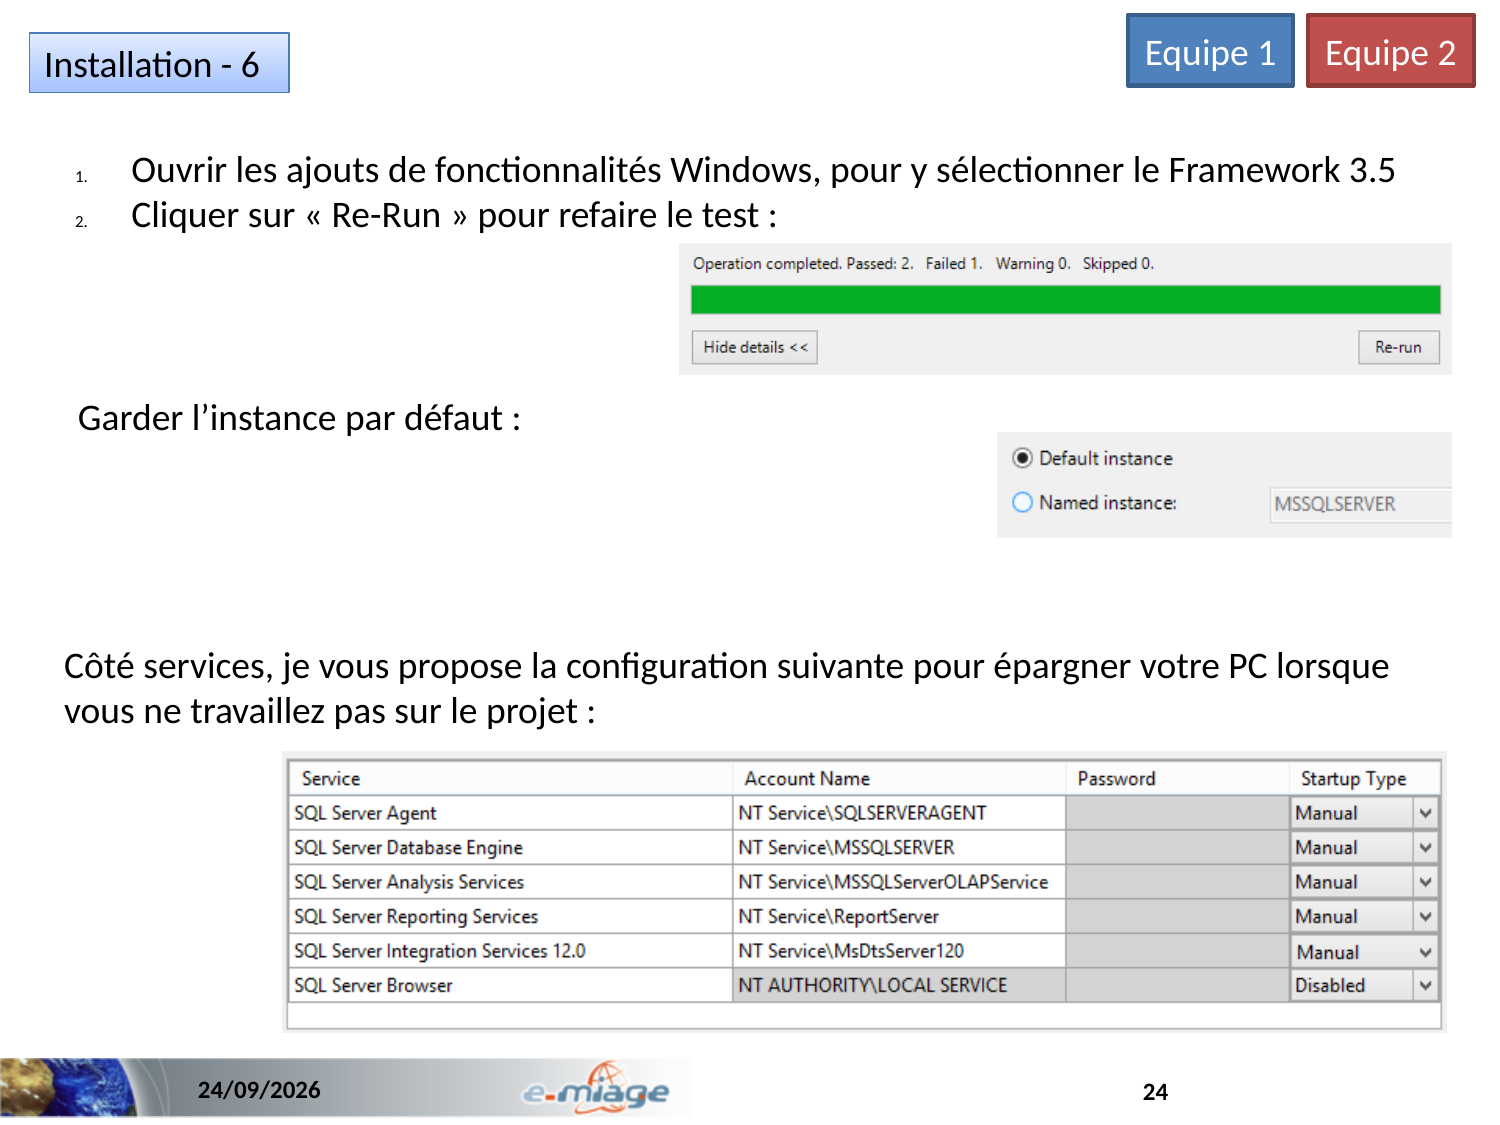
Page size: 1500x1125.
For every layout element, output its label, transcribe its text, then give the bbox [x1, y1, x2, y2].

picture [282, 751, 1447, 1033]
text_box Equipe 1 [1127, 14, 1294, 86]
text_box Garder l’instance par défaut : [63, 385, 538, 446]
text_box Ouvrir les ajouts de fonctionnalités Windows, pour y sélectionner le Framework 3.5 Cliquer sur « Re-Run » pour refaire le test : [60, 137, 1435, 243]
picture [0, 1058, 691, 1118]
picture [679, 243, 1452, 375]
text_box Equipe 2 [1308, 14, 1474, 86]
text_box Côté services, je vous propose la configuration suivante pour épargner votre PC lorsque vous ne travaillez pas sur le projet : [49, 633, 1452, 739]
picture [997, 432, 1452, 538]
text_box Installation - 6 [29, 32, 290, 93]
